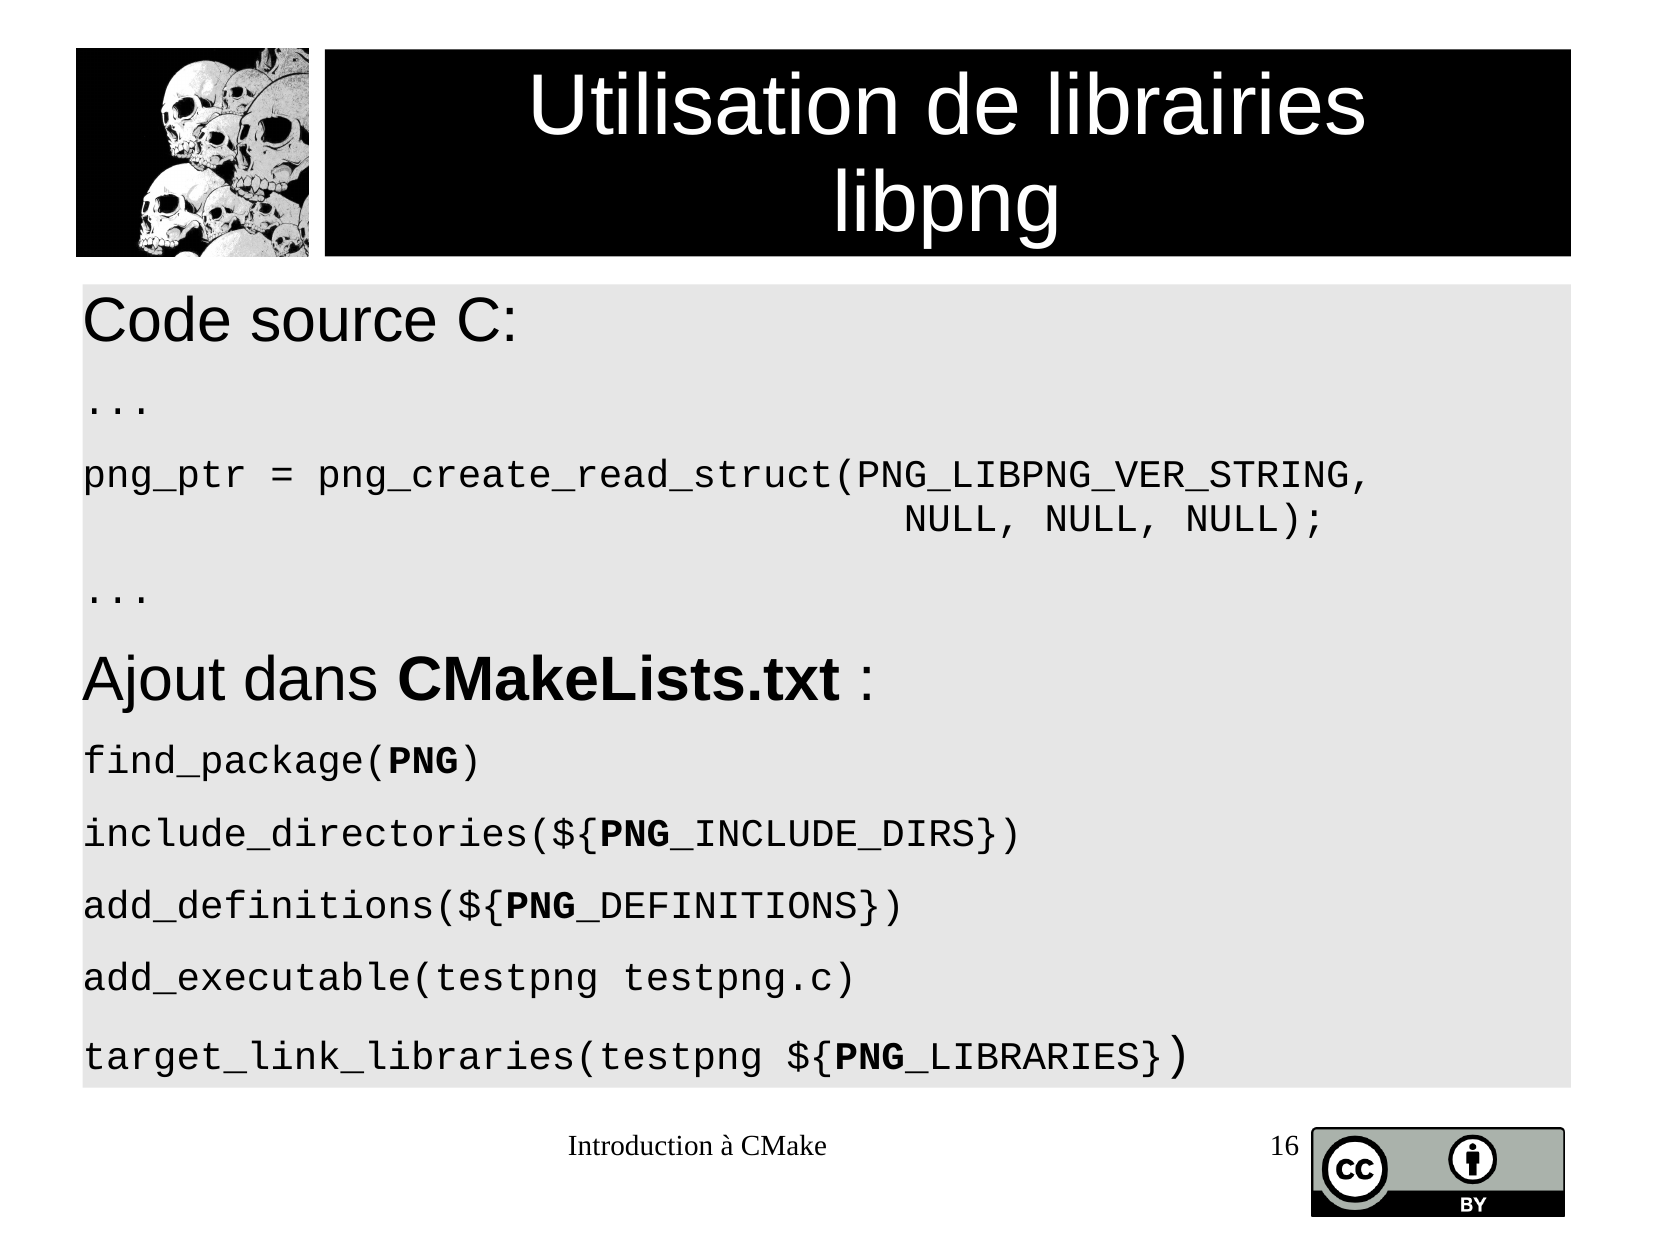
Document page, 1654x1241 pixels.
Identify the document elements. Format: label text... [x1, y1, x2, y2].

picture [1311, 1127, 1565, 1217]
list Code source C: ... png_ptr = png_create_read_struct(PNG_LIBPNG_VER_STRING, NULL, NULL, NULL); ... Ajout dans CMakeLists.txt : find_package(PNG) include_directories(${PNG_INCLUDE_DIRS}) add_definitions(${PNG_DEFINITIONS}) add_executable(testpng testpng.c) target_link_libraries(testpng ${PNG_LIBRARIES}) [82, 284, 1571, 1088]
picture [76, 48, 309, 257]
title Utilisation de librairies libpng [324, 49, 1571, 257]
